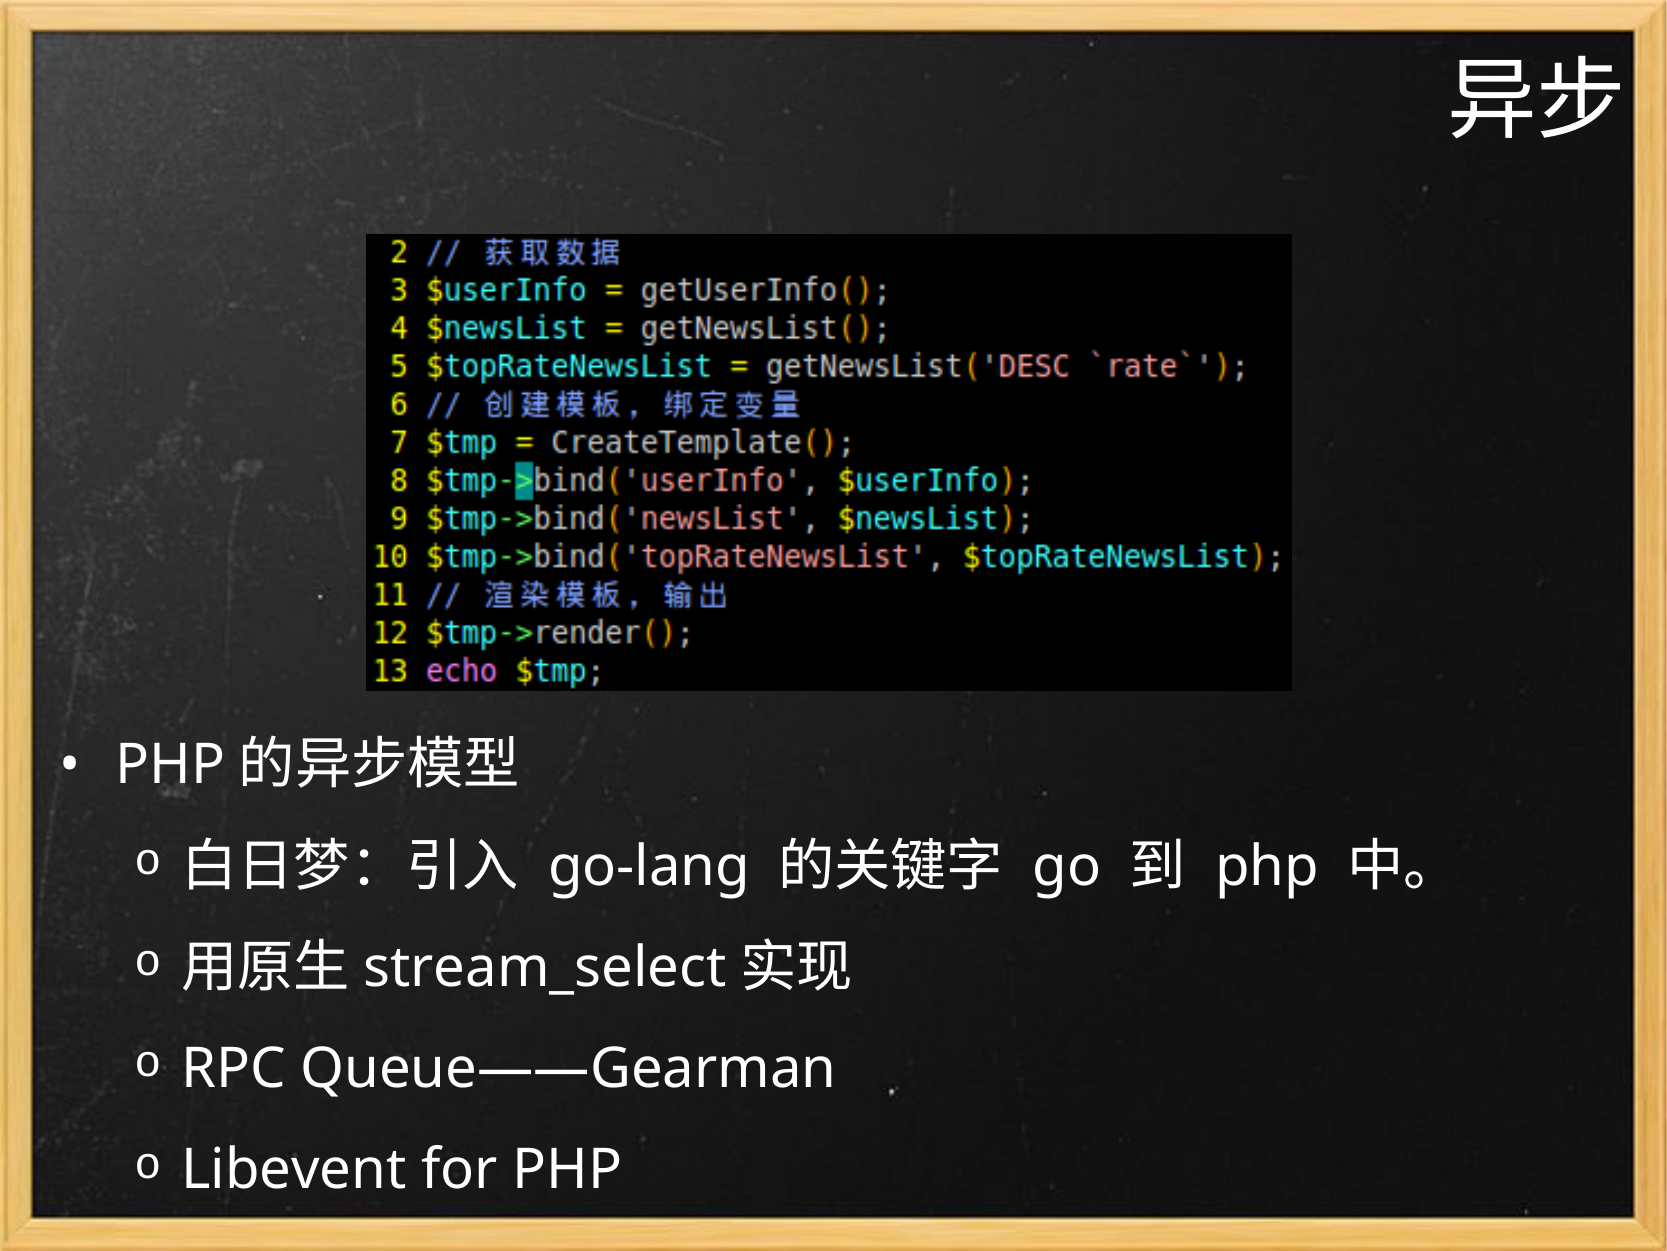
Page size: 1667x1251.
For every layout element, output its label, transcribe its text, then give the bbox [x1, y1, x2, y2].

list PHP的异步模型 白日梦：引入 go-lang 的关键字 go 到 php 中。 用原生stream_select实现 RPC Queue——Gearman Libevent for PHP [40, 300, 1627, 1201]
title 异步 [40, 50, 1627, 201]
picture [0, 0, 1667, 1251]
